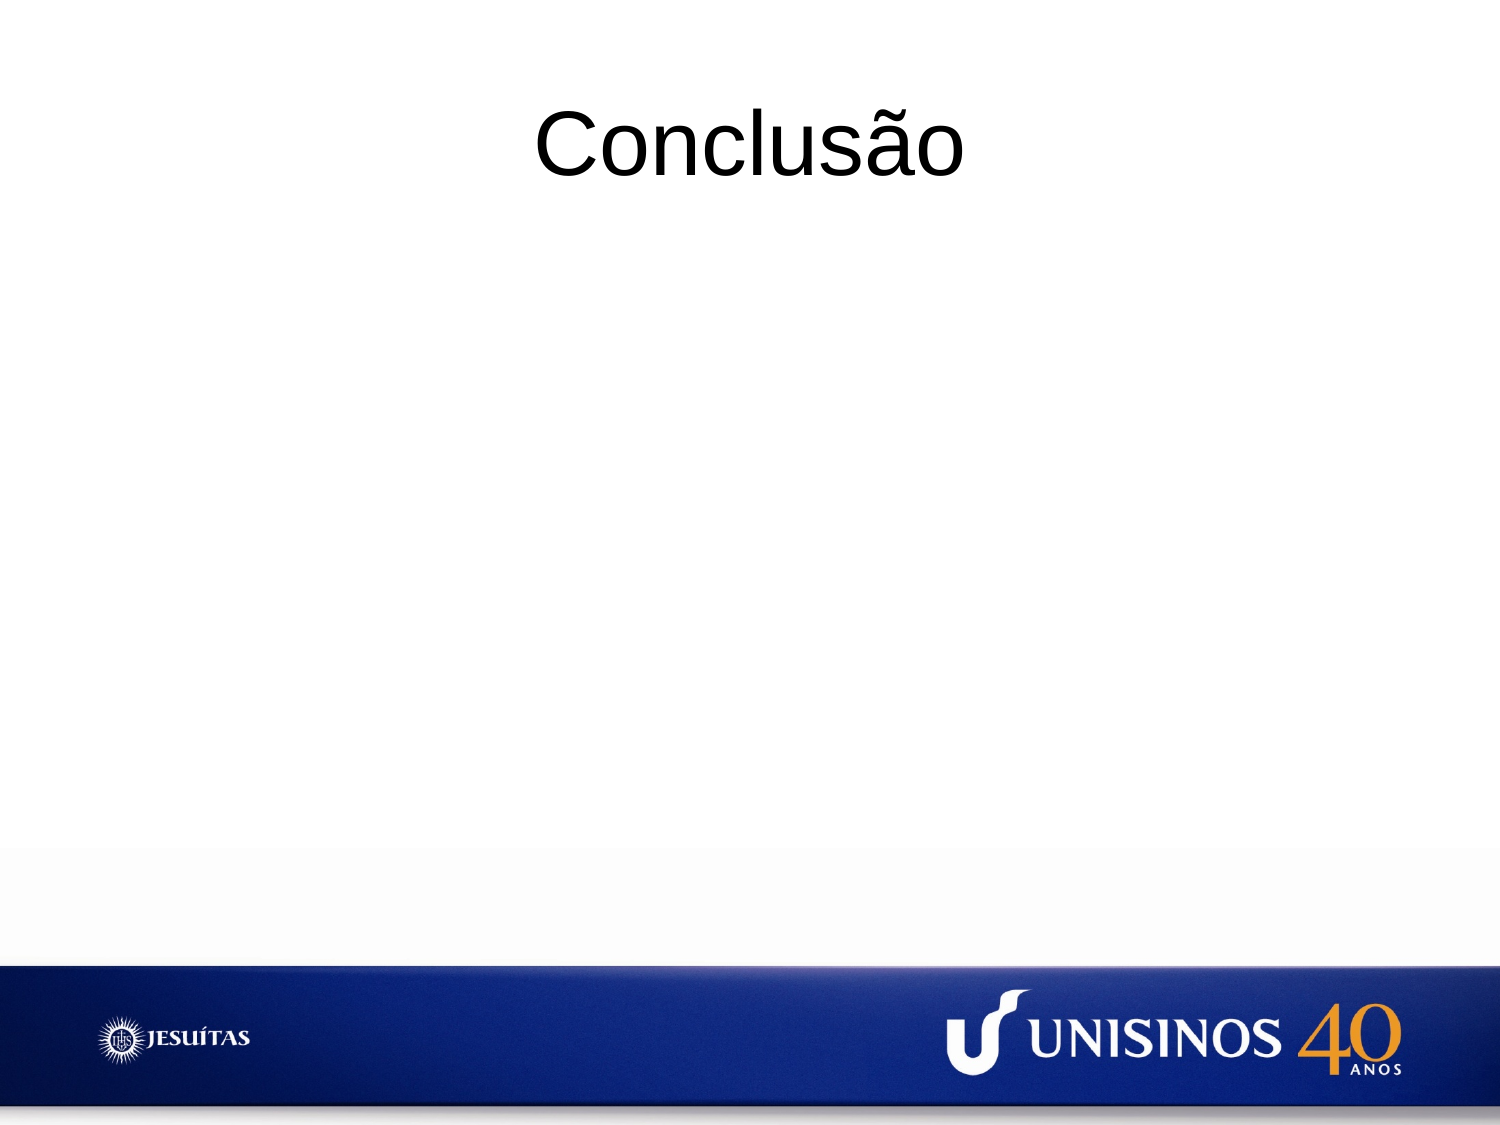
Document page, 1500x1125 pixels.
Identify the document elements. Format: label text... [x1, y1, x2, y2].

picture [0, 848, 1500, 1125]
title Conclusão [75, 45, 1426, 233]
